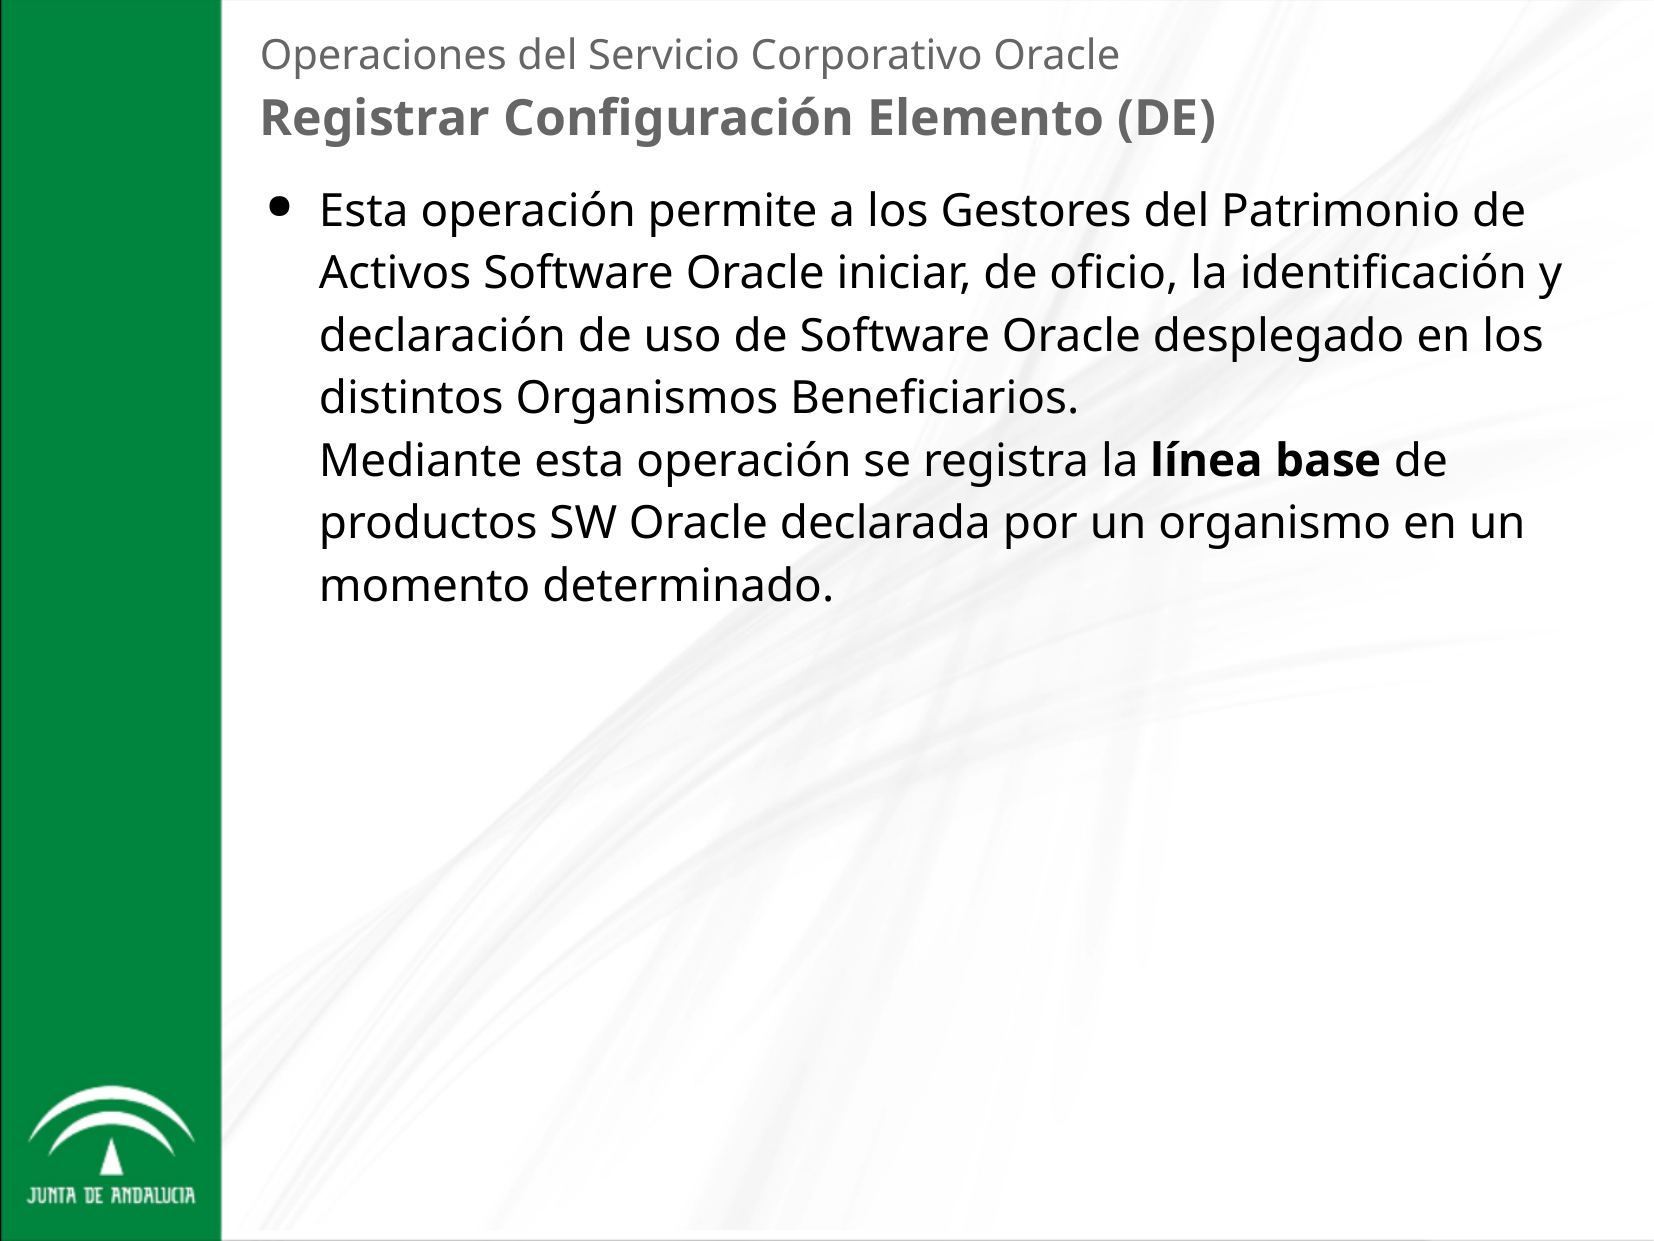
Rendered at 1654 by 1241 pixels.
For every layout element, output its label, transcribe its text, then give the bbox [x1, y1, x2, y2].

picture [0, 0, 1654, 1241]
list Esta operación permite a los Gestores del Patrimonio de Activos Software Oracle iniciar, de oficio, la identificación y declaración de uso de Software Oracle desplegado en los distintos Organismos Beneficiarios. Mediante esta operación se registra la línea base de productos SW Oracle declarada por un organismo en un momento determinado. [248, 177, 1565, 996]
title Operaciones del Servicio Corporativo Oracle Registrar Configuración Elemento (DE) [259, 35, 1577, 139]
